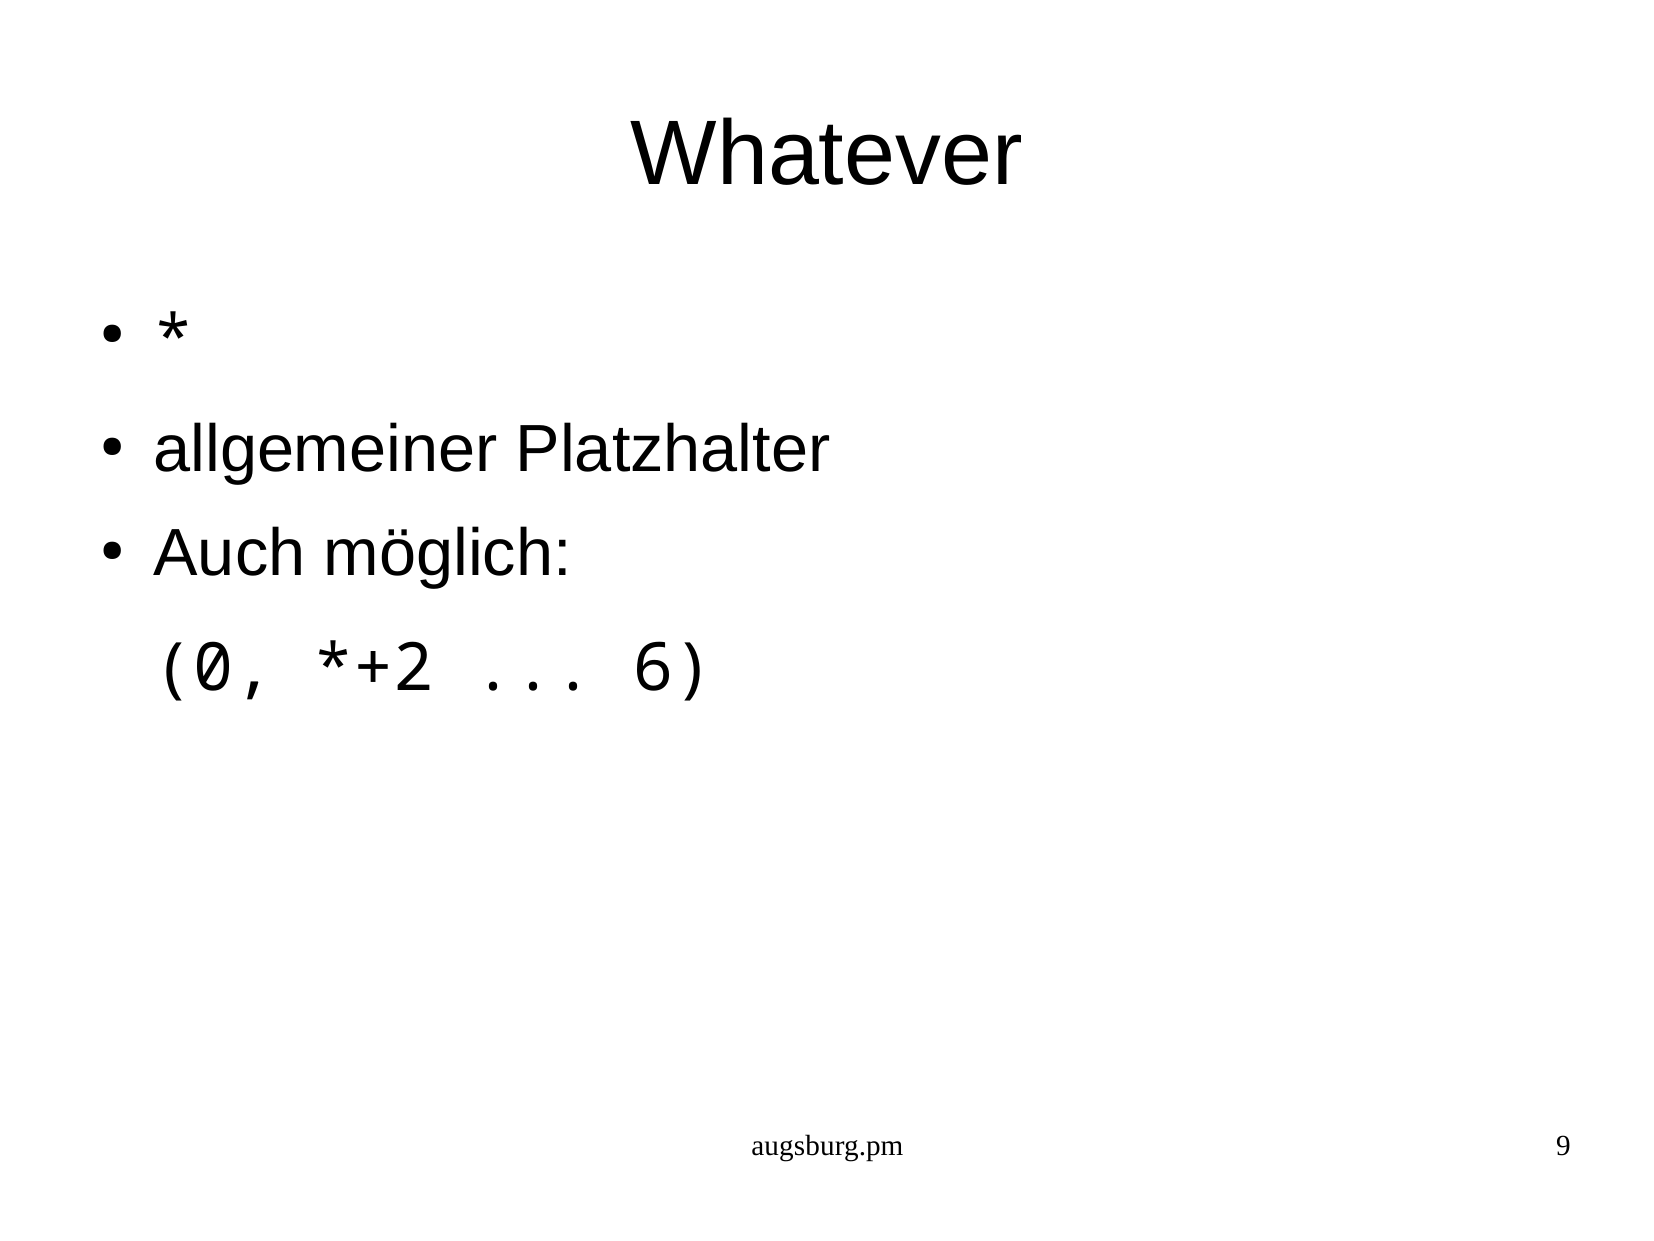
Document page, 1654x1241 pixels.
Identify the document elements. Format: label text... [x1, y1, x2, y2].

title Whatever [82, 49, 1571, 257]
list * allgemeiner Platzhalter Auch möglich: (0, *+2 ... 6) [82, 290, 1571, 1010]
